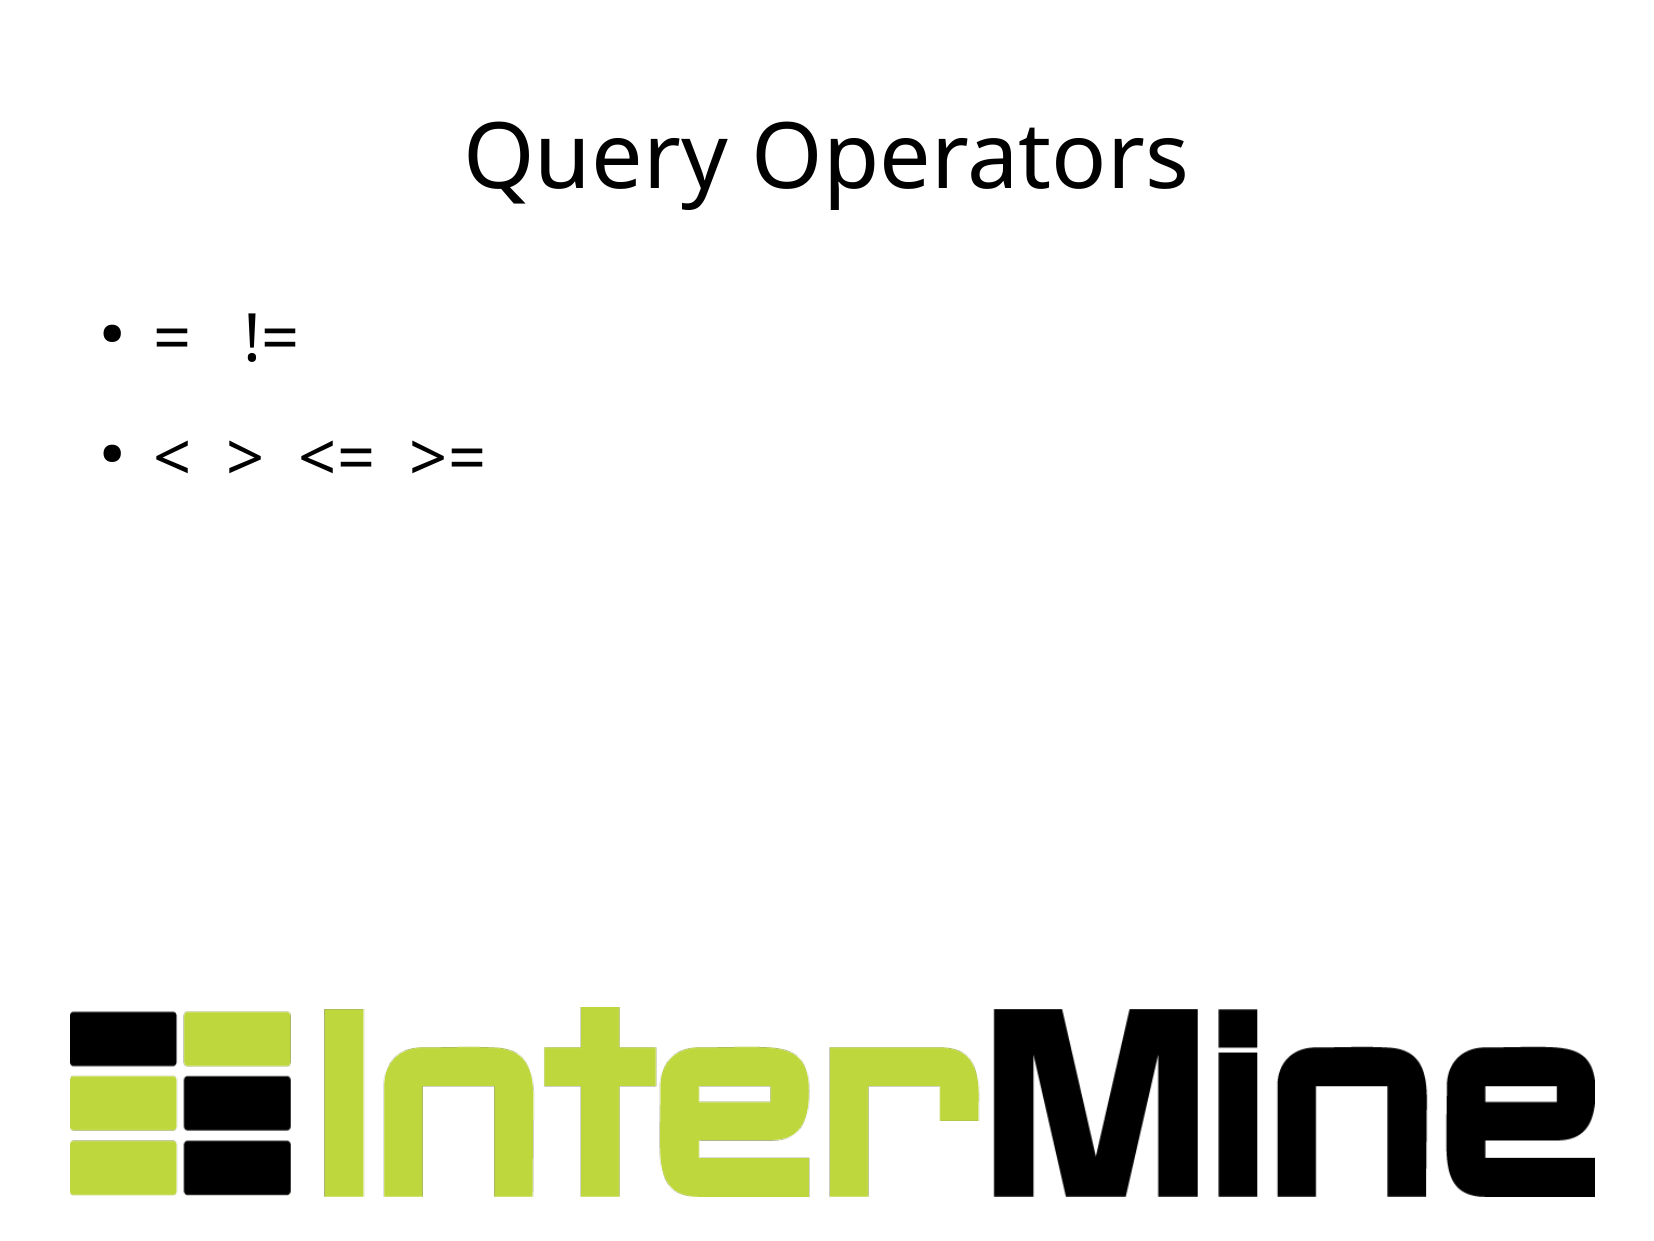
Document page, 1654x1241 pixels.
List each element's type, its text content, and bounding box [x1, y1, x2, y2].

list = != < > <= >= [82, 290, 1538, 1010]
picture [70, 1007, 1595, 1197]
title Query Operators [82, 49, 1571, 257]
